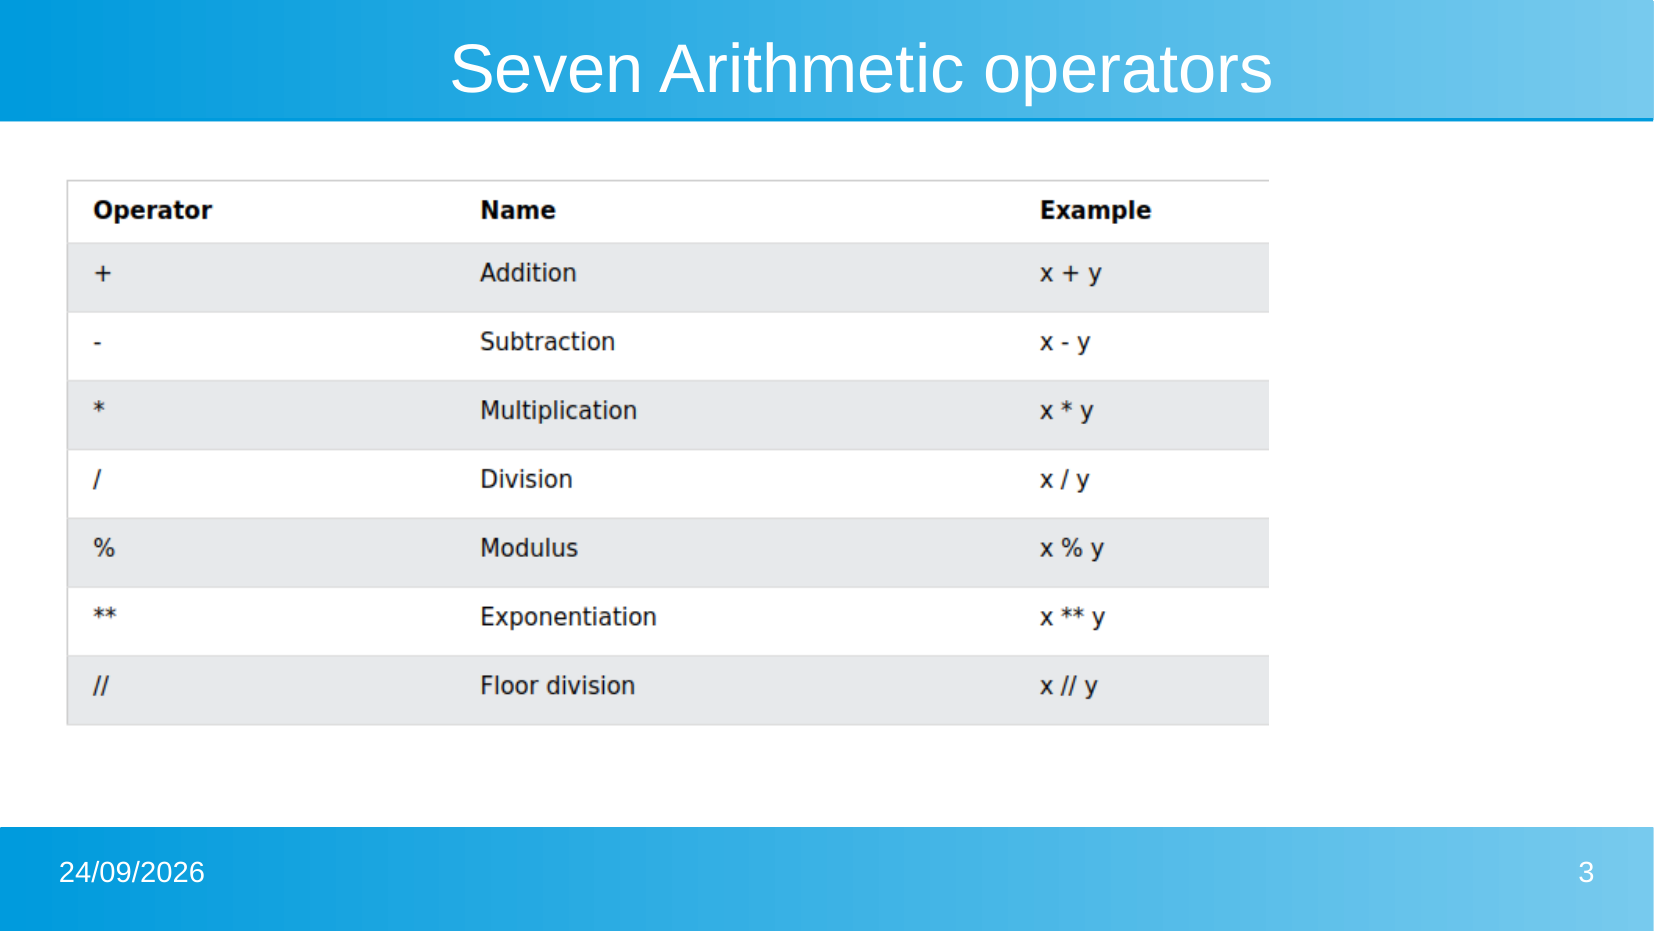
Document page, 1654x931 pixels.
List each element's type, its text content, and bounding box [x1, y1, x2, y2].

picture [59, 177, 1269, 732]
title Seven Arithmetic operators [59, 29, 1595, 108]
